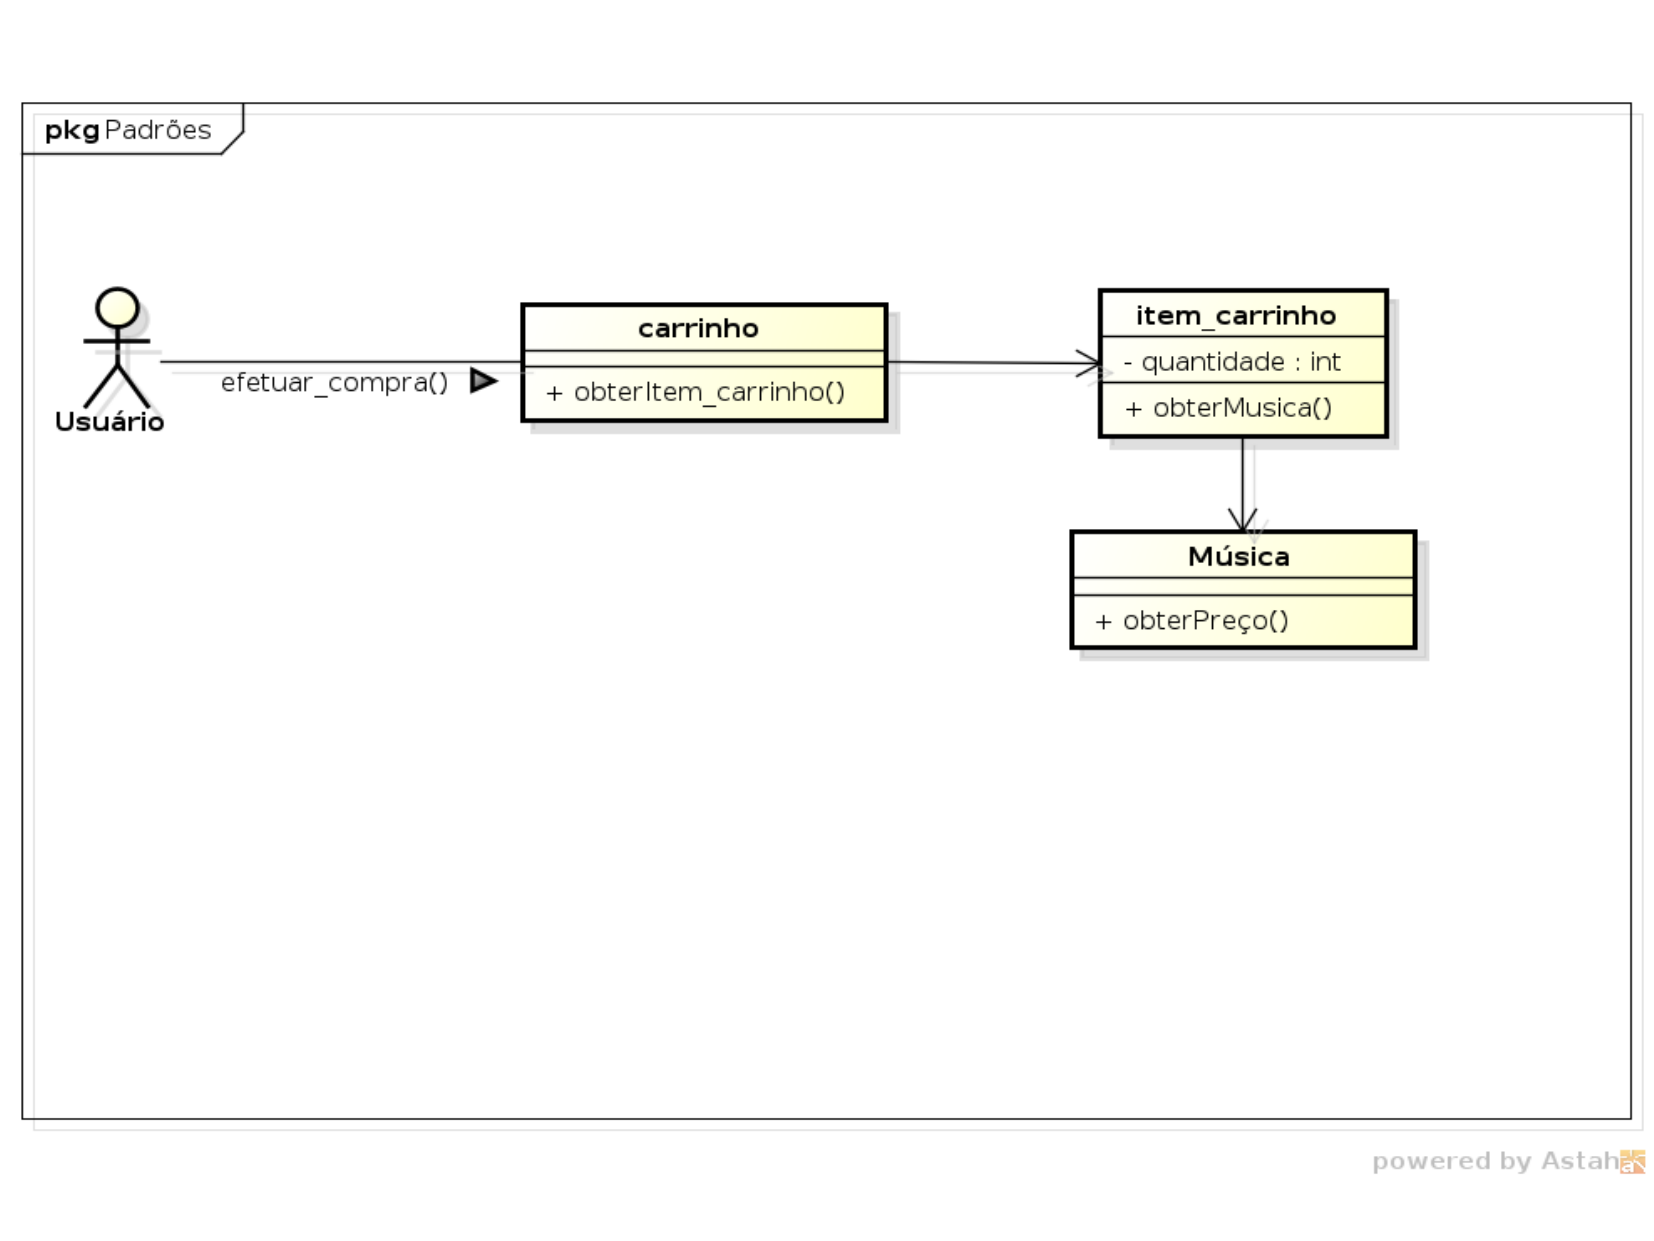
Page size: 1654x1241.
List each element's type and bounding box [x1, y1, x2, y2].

picture [0, 82, 1654, 1182]
